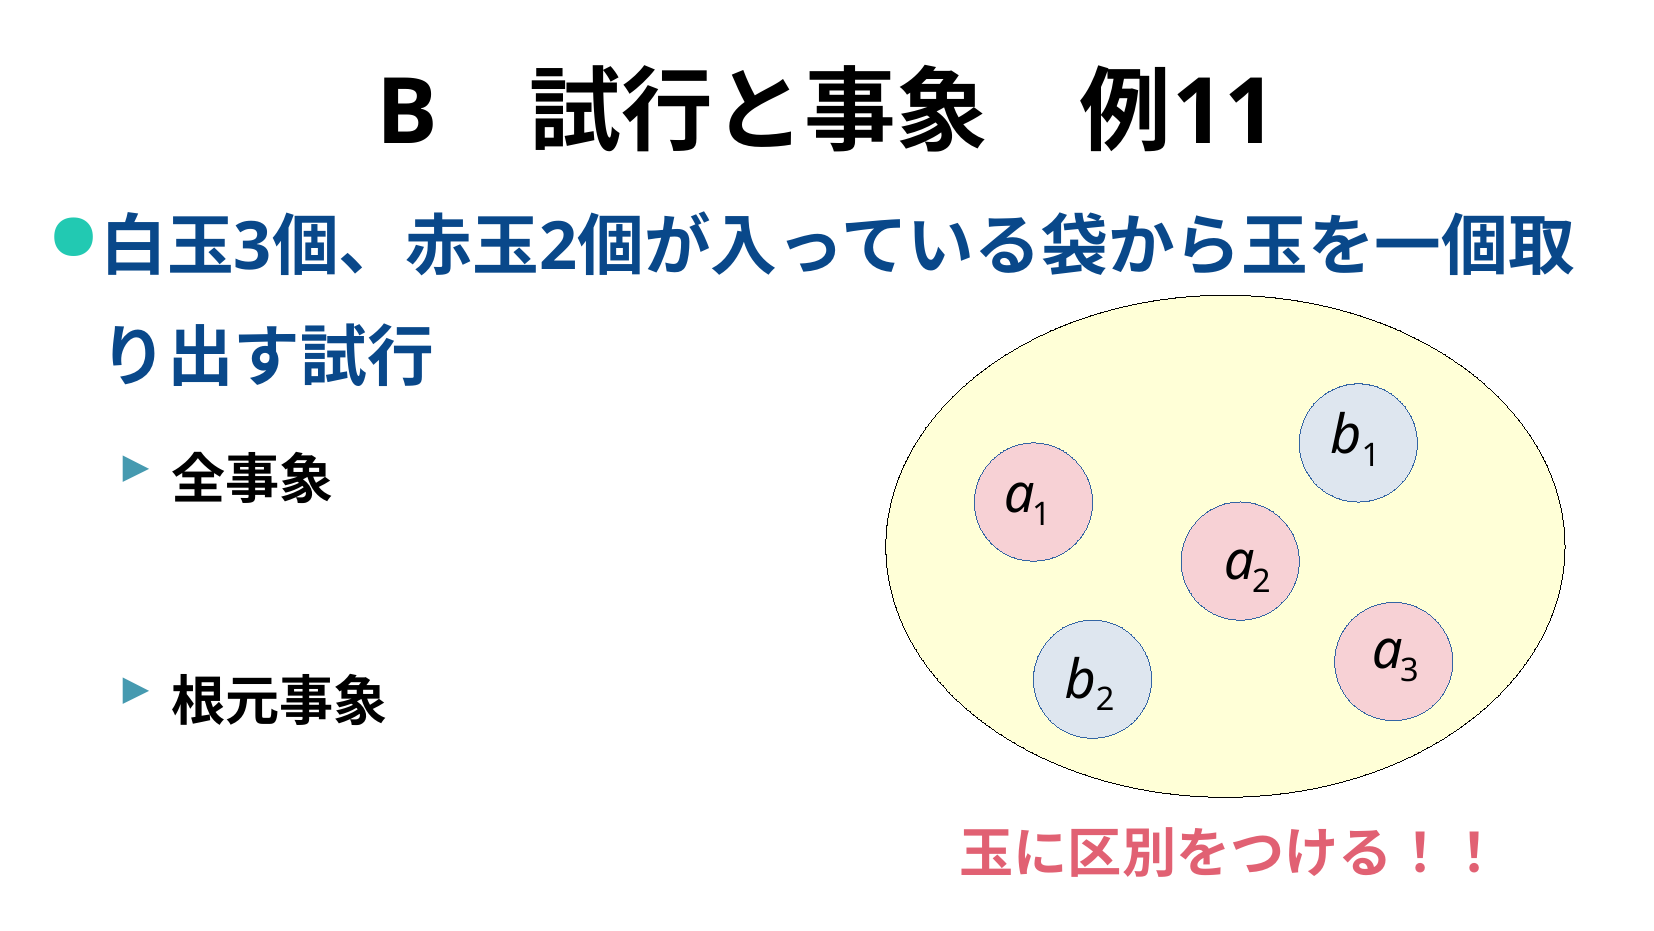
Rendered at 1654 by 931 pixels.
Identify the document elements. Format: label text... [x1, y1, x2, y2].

text_box 玉に区別をつける！！ [944, 790, 1536, 899]
text_box [885, 295, 1566, 790]
chart [1371, 620, 1418, 688]
title B 試行と事象 例11 [29, 29, 1625, 177]
chart [1328, 405, 1379, 473]
chart [1223, 531, 1270, 599]
chart [1003, 464, 1050, 532]
chart [1062, 649, 1113, 717]
list 白玉3個、赤玉2個が入っている袋から玉を一個取り出す試行 全事象 根元事象 [29, 177, 1625, 848]
